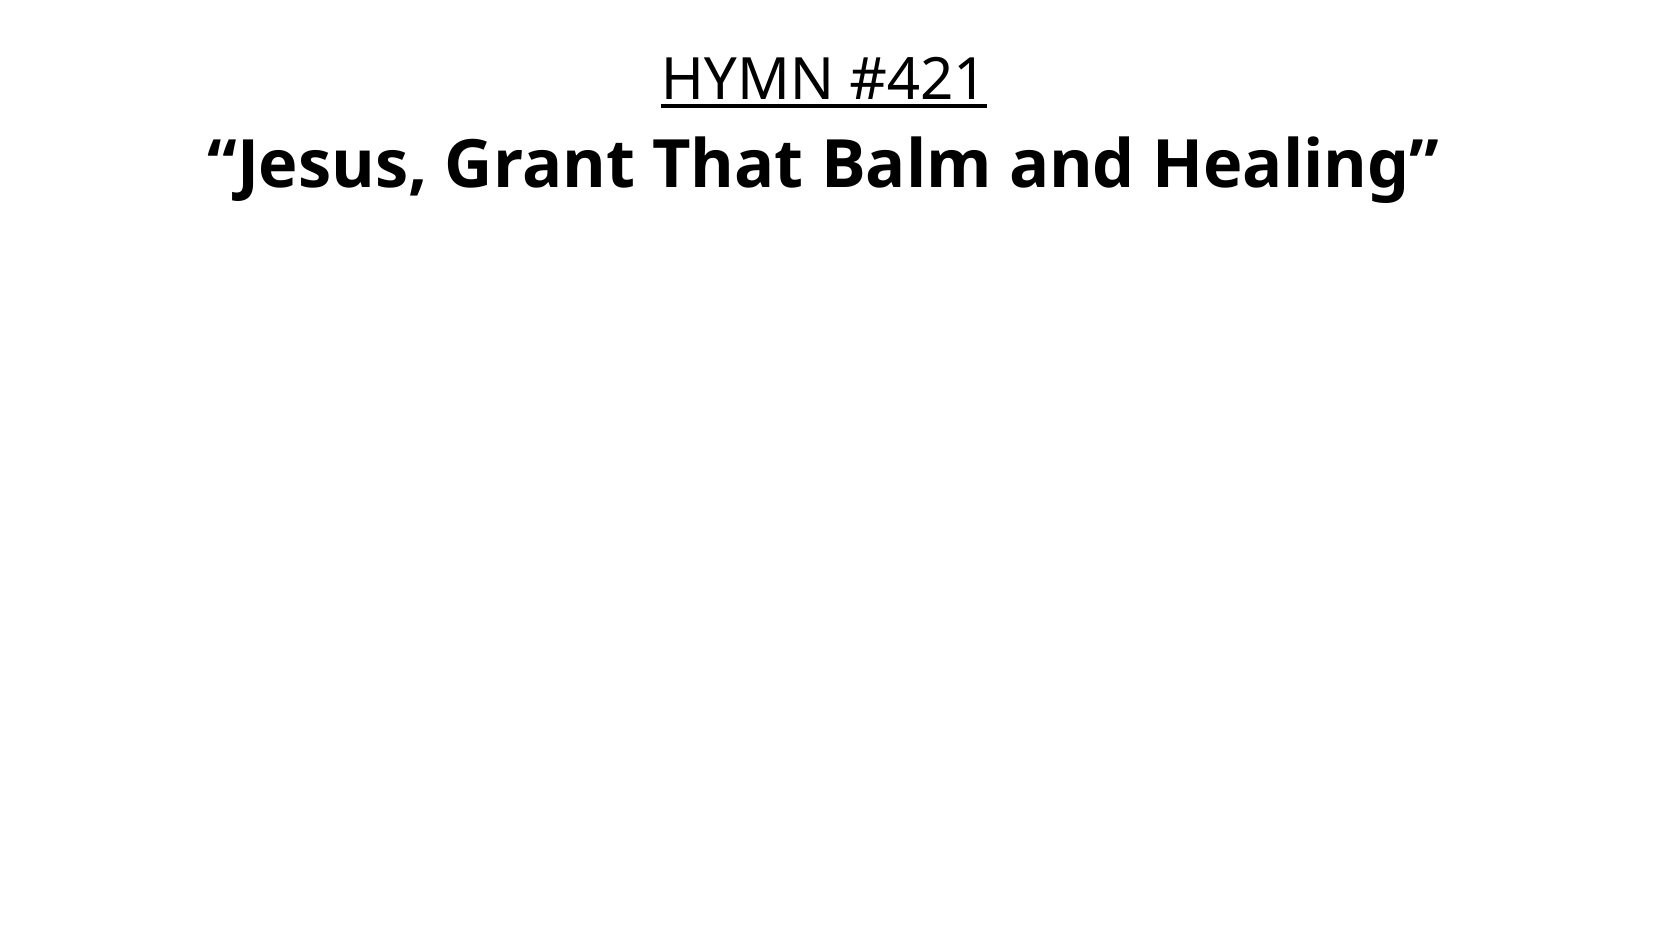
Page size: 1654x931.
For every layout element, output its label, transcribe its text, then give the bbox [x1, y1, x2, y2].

text_box HYMN #421 “Jesus, Grant That Balm and Healing” [103, 30, 1544, 229]
